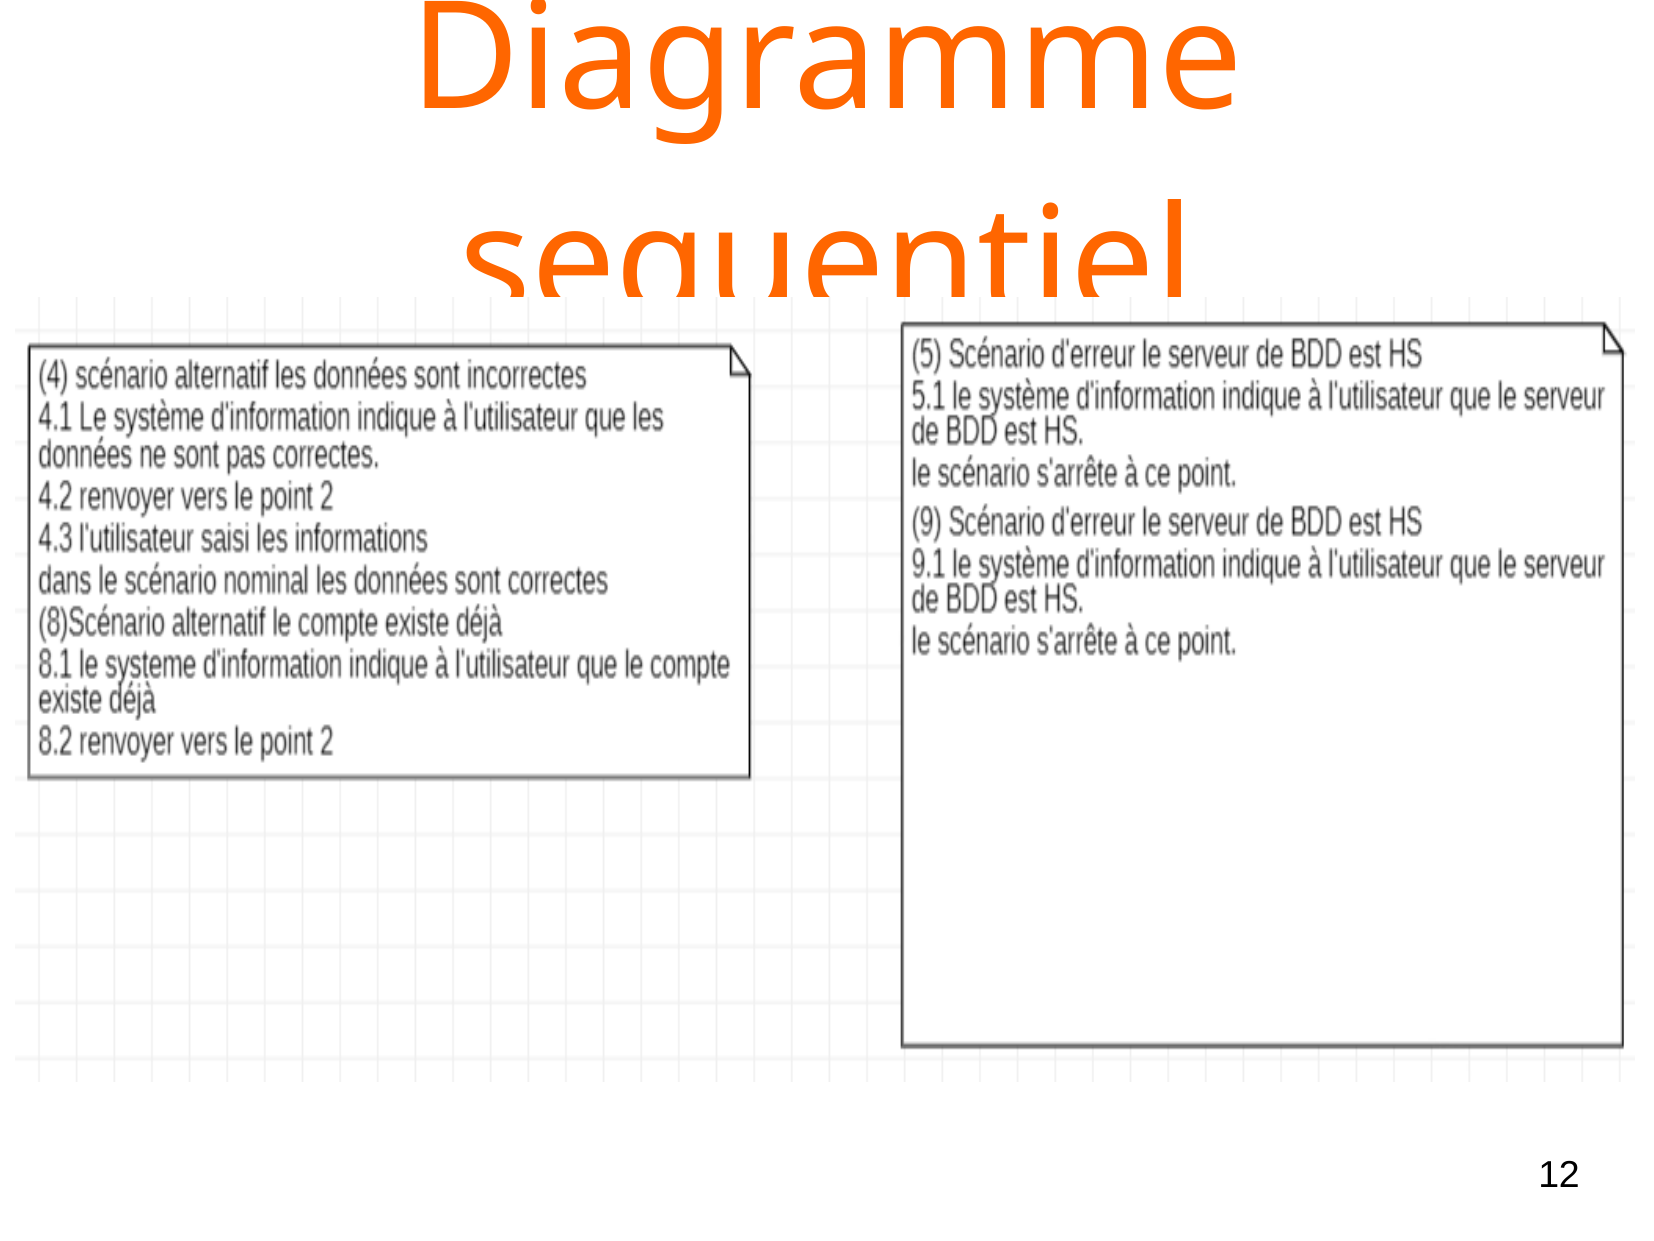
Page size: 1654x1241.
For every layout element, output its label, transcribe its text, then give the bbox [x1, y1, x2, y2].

title Diagramme sequentiel [82, 32, 1571, 274]
picture [15, 297, 1635, 1082]
text_box 12 [1523, 1145, 1619, 1203]
